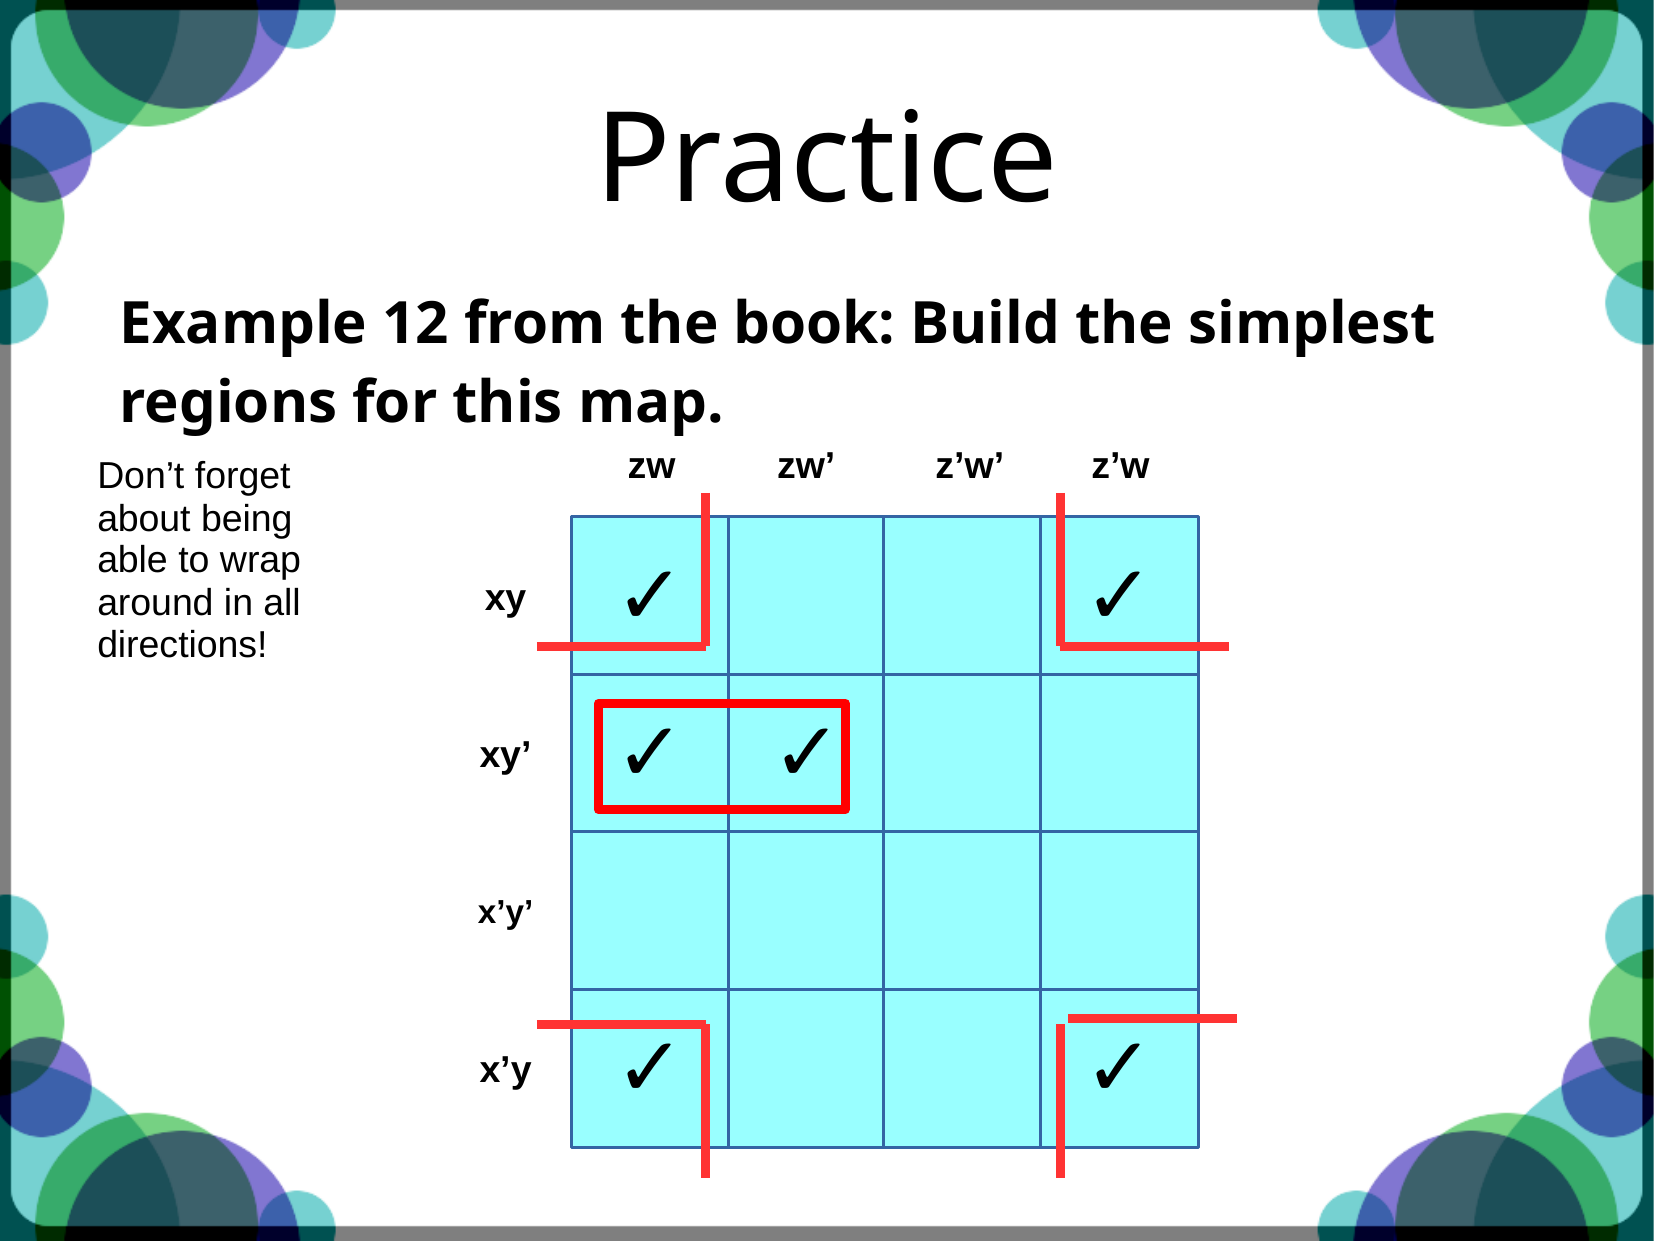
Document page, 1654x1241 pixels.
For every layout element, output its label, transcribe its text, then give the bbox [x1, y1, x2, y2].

text_box Don’t forget about being able to wrap around in all directions! [78, 443, 358, 787]
text_box xy’ [444, 675, 567, 833]
text_box ✓ [571, 1029, 701, 1148]
text_box xy [444, 535, 567, 675]
text_box ✓ [1040, 989, 1199, 1148]
text_box ✓ [571, 989, 728, 1148]
text_box x’y [444, 990, 567, 1149]
text_box [571, 535, 1199, 1148]
text_box ✓ [728, 708, 841, 805]
title Practice [82, 49, 1571, 257]
text_box ✓ [571, 535, 728, 674]
picture [0, 0, 1654, 1241]
text_box ✓ [1065, 535, 1199, 642]
text_box Example 12 from the book: Build the simplest regions for this map. [119, 281, 1573, 535]
text_box ✓ [728, 674, 883, 831]
text_box ✓ [571, 674, 728, 831]
text_box x’y’ [444, 833, 567, 990]
text_box ✓ [1040, 535, 1199, 674]
text_box ✓ [571, 535, 701, 642]
text_box ✓ [603, 708, 728, 805]
